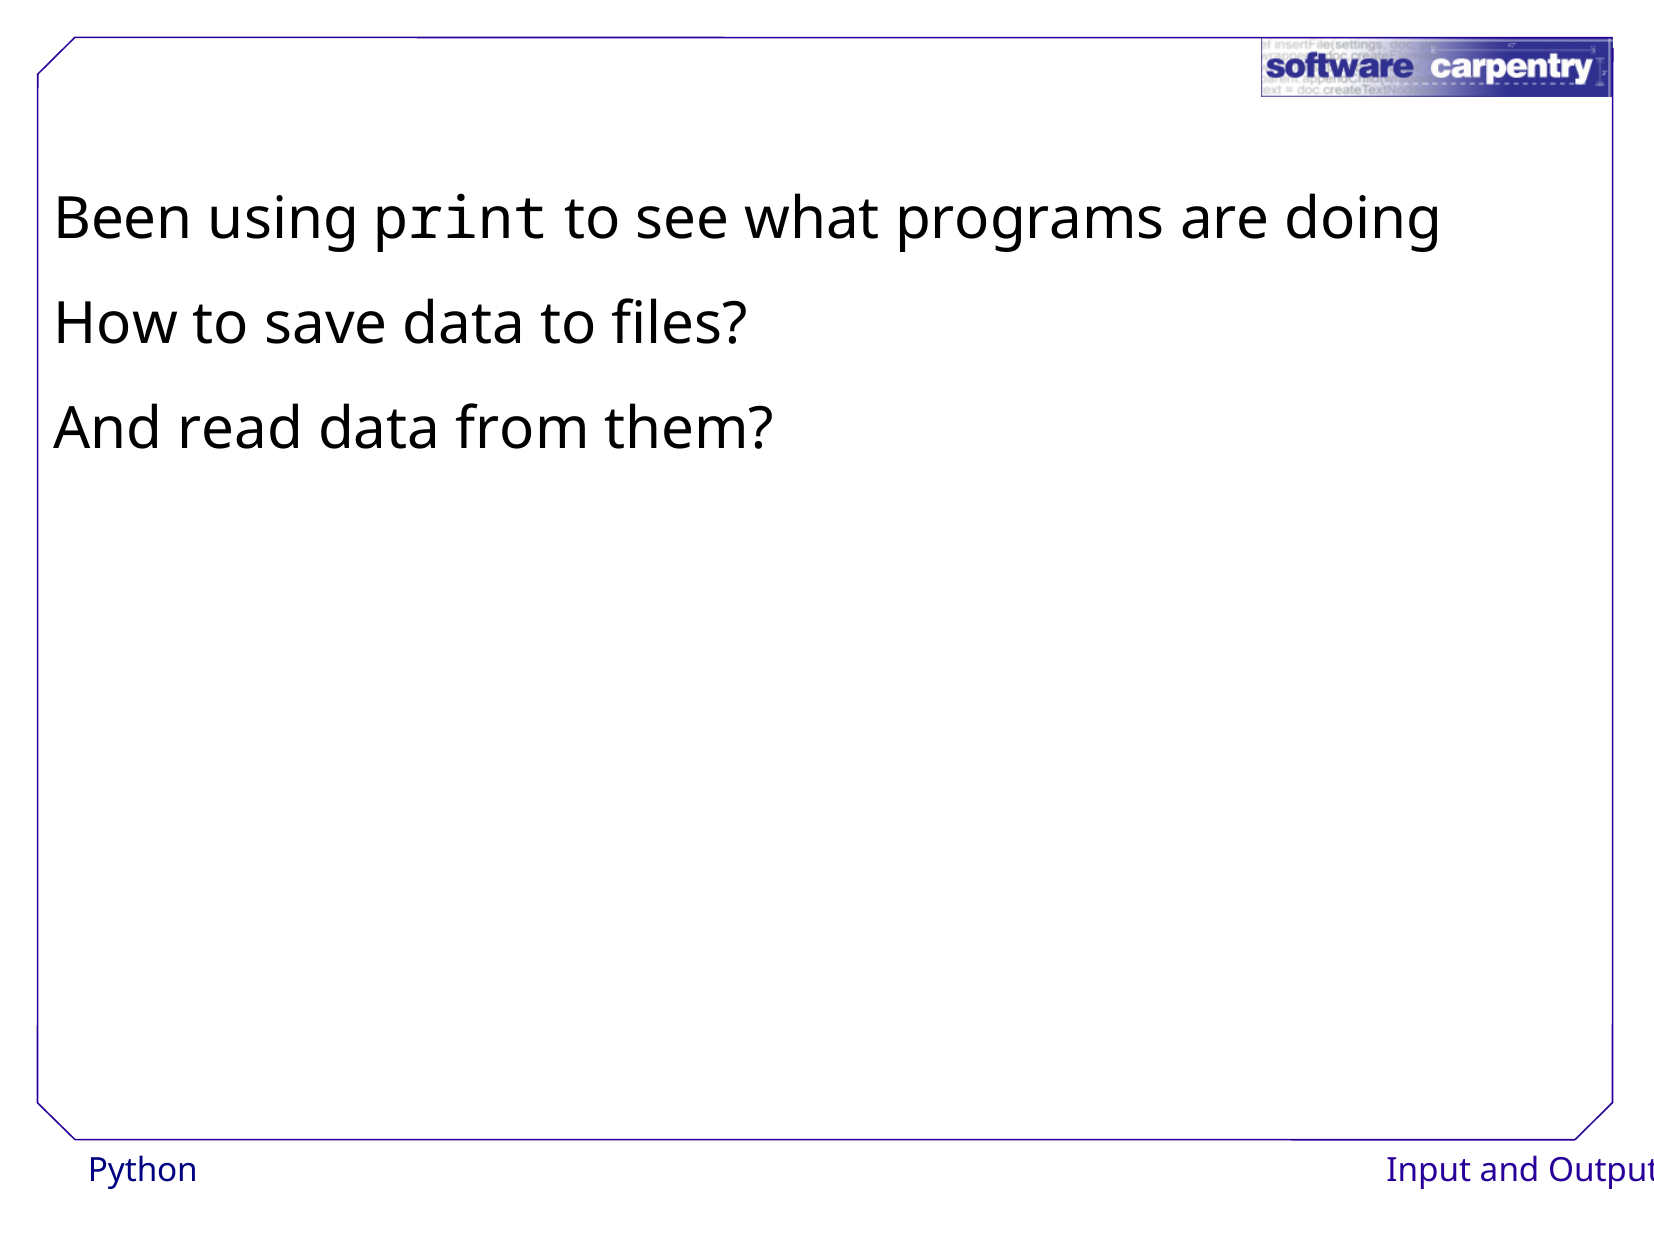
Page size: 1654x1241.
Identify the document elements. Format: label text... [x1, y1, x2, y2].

text_box Been using print to see what programs are doing How to save data to files? And read data from them? [38, 138, 1608, 469]
picture [1261, 39, 1613, 97]
